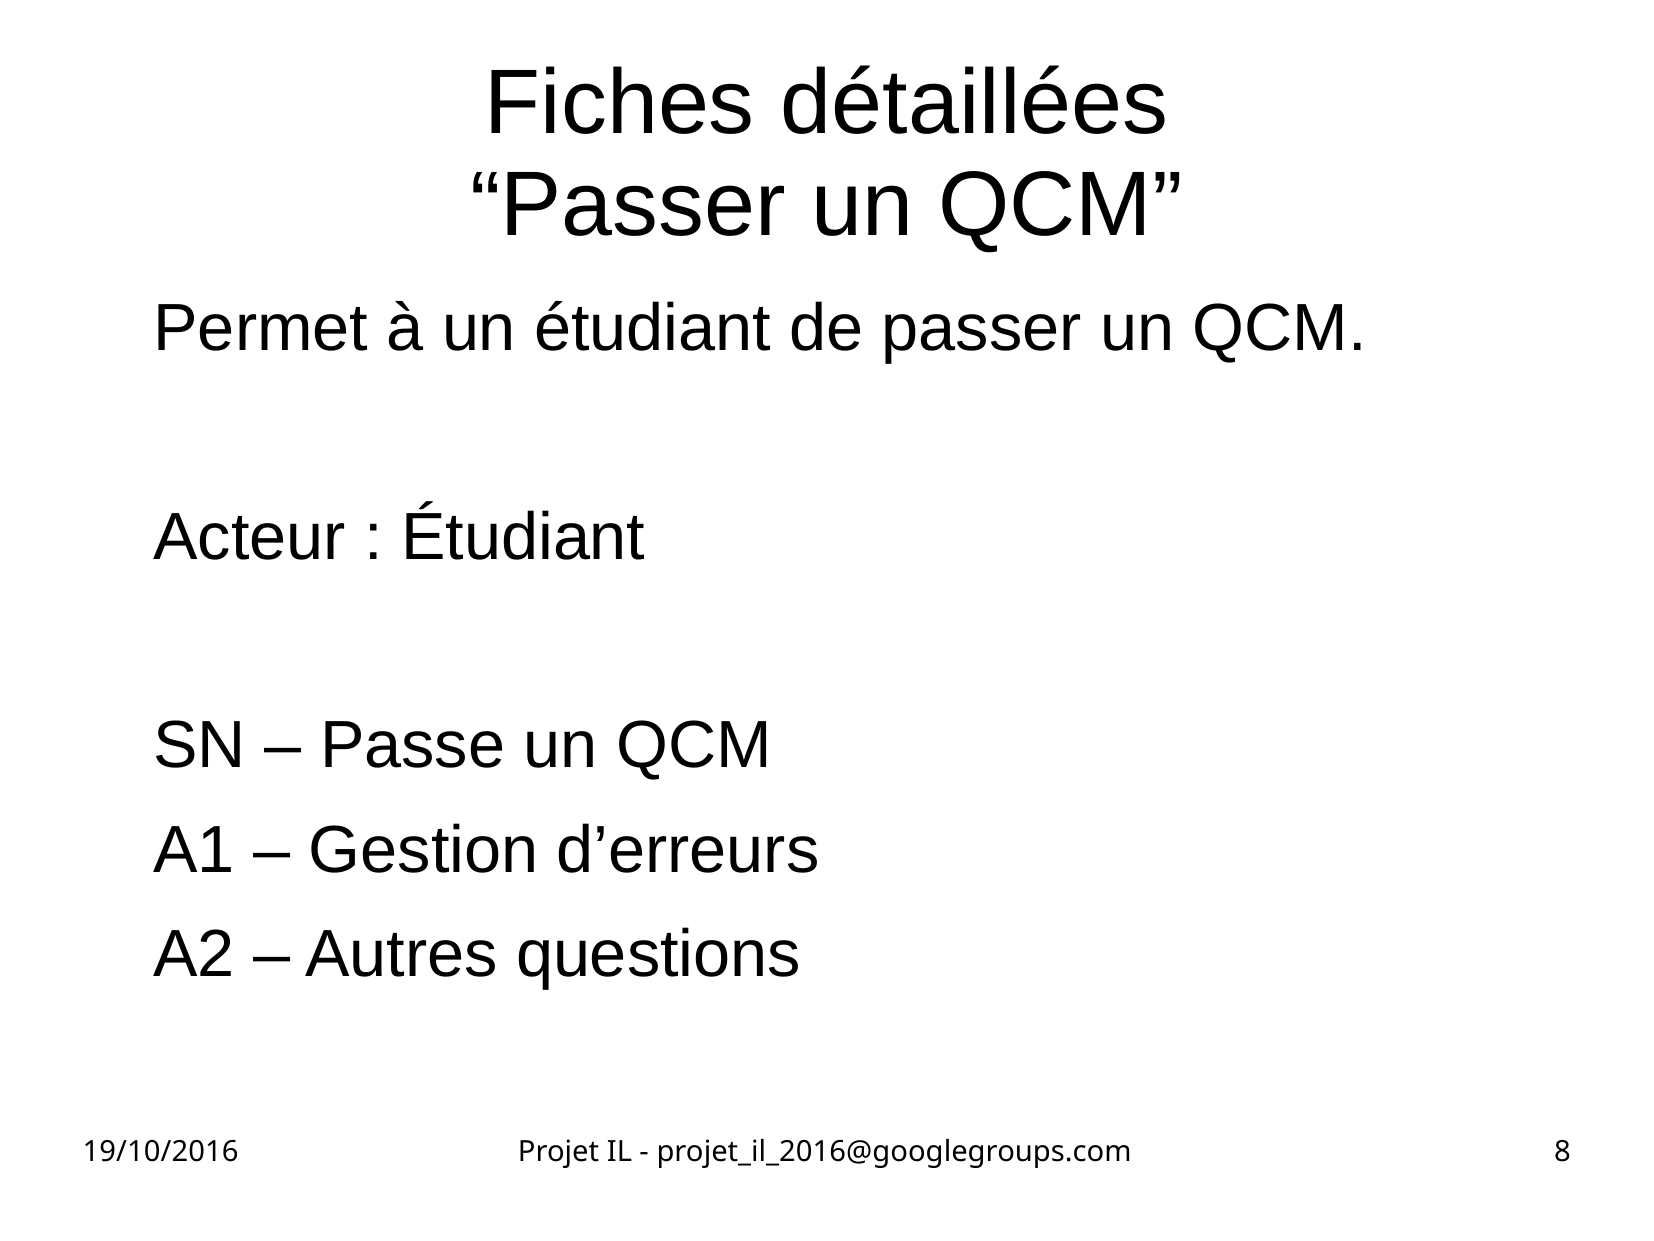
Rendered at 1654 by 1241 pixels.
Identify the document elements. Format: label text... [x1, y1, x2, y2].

title Fiches détaillées “Passer un QCM” [82, 49, 1571, 257]
list Permet à un étudiant de passer un QCM. Acteur : Étudiant SN – Passe un QCM A1 – Gestion d’erreurs A2 – Autres questions [82, 290, 1571, 1010]
